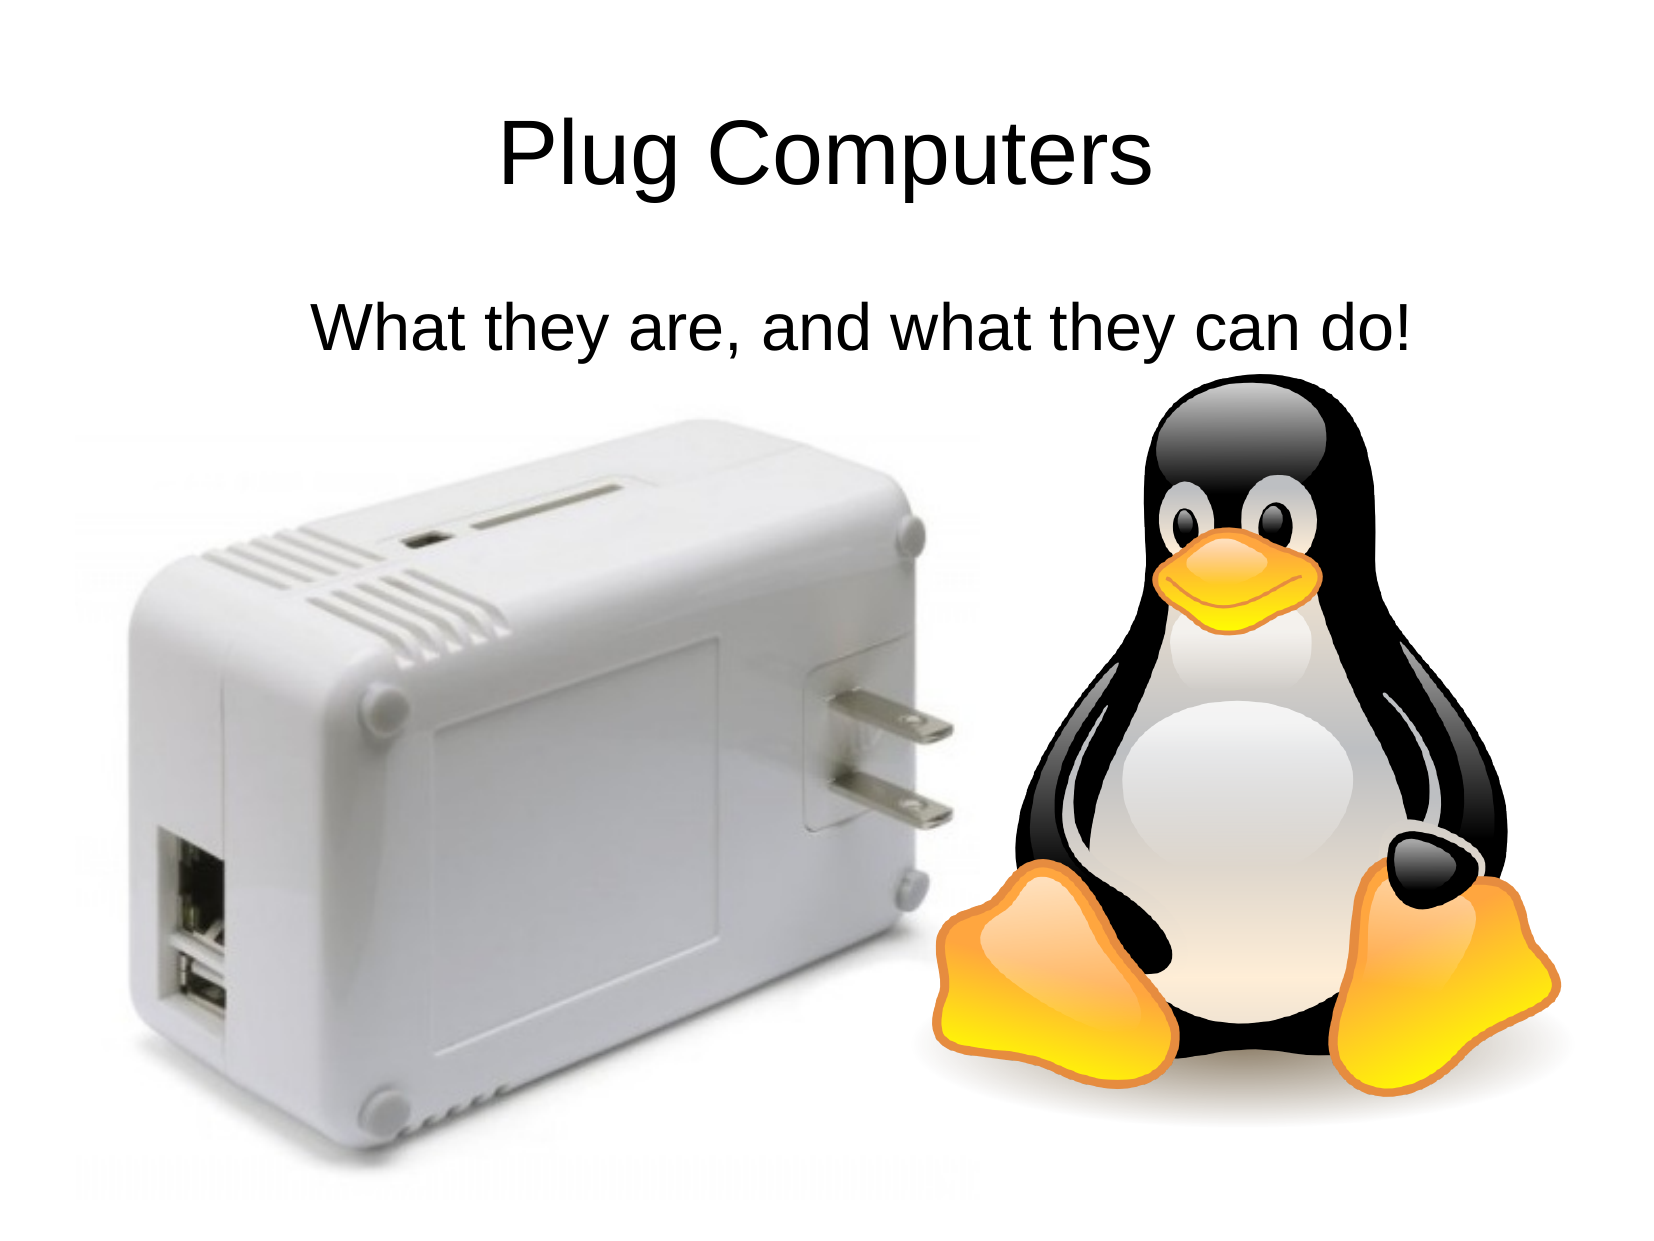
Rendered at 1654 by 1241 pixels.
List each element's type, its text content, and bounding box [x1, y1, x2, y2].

list What they are, and what they can do! [82, 290, 1571, 389]
picture [75, 374, 1576, 1201]
title Plug Computers [82, 56, 1571, 250]
